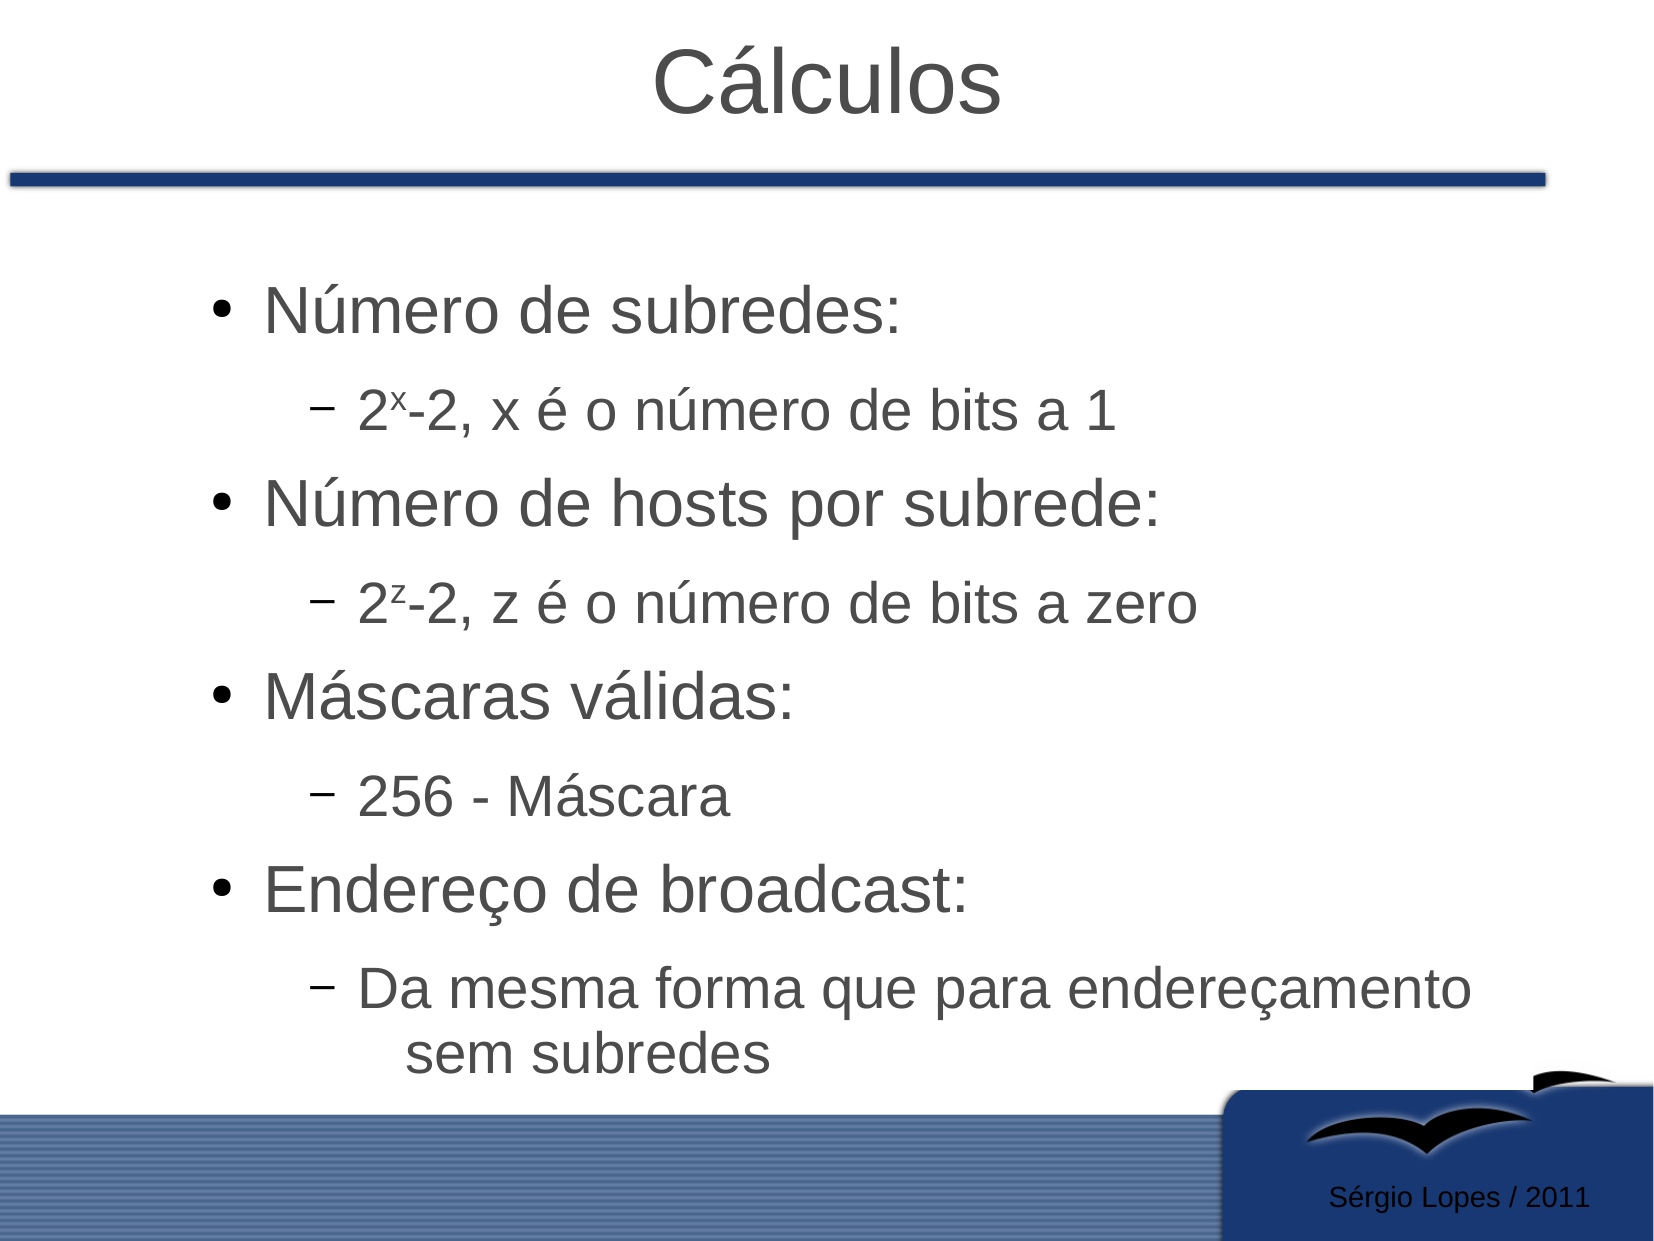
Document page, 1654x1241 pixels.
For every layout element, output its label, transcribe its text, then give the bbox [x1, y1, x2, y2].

list Número de subredes: 2x-2, x é o número de bits a 1 Número de hosts por subrede: 2z-2, z é o número de bits a zero Máscaras válidas: 256 - Máscara Endereço de broadcast: Da mesma forma que para endereçamento sem subredes [121, 273, 1534, 1090]
text_box Sérgio Lopes / 2011 [1328, 1181, 1588, 1214]
title Cálculos [121, 0, 1534, 164]
picture [0, 0, 1654, 1241]
